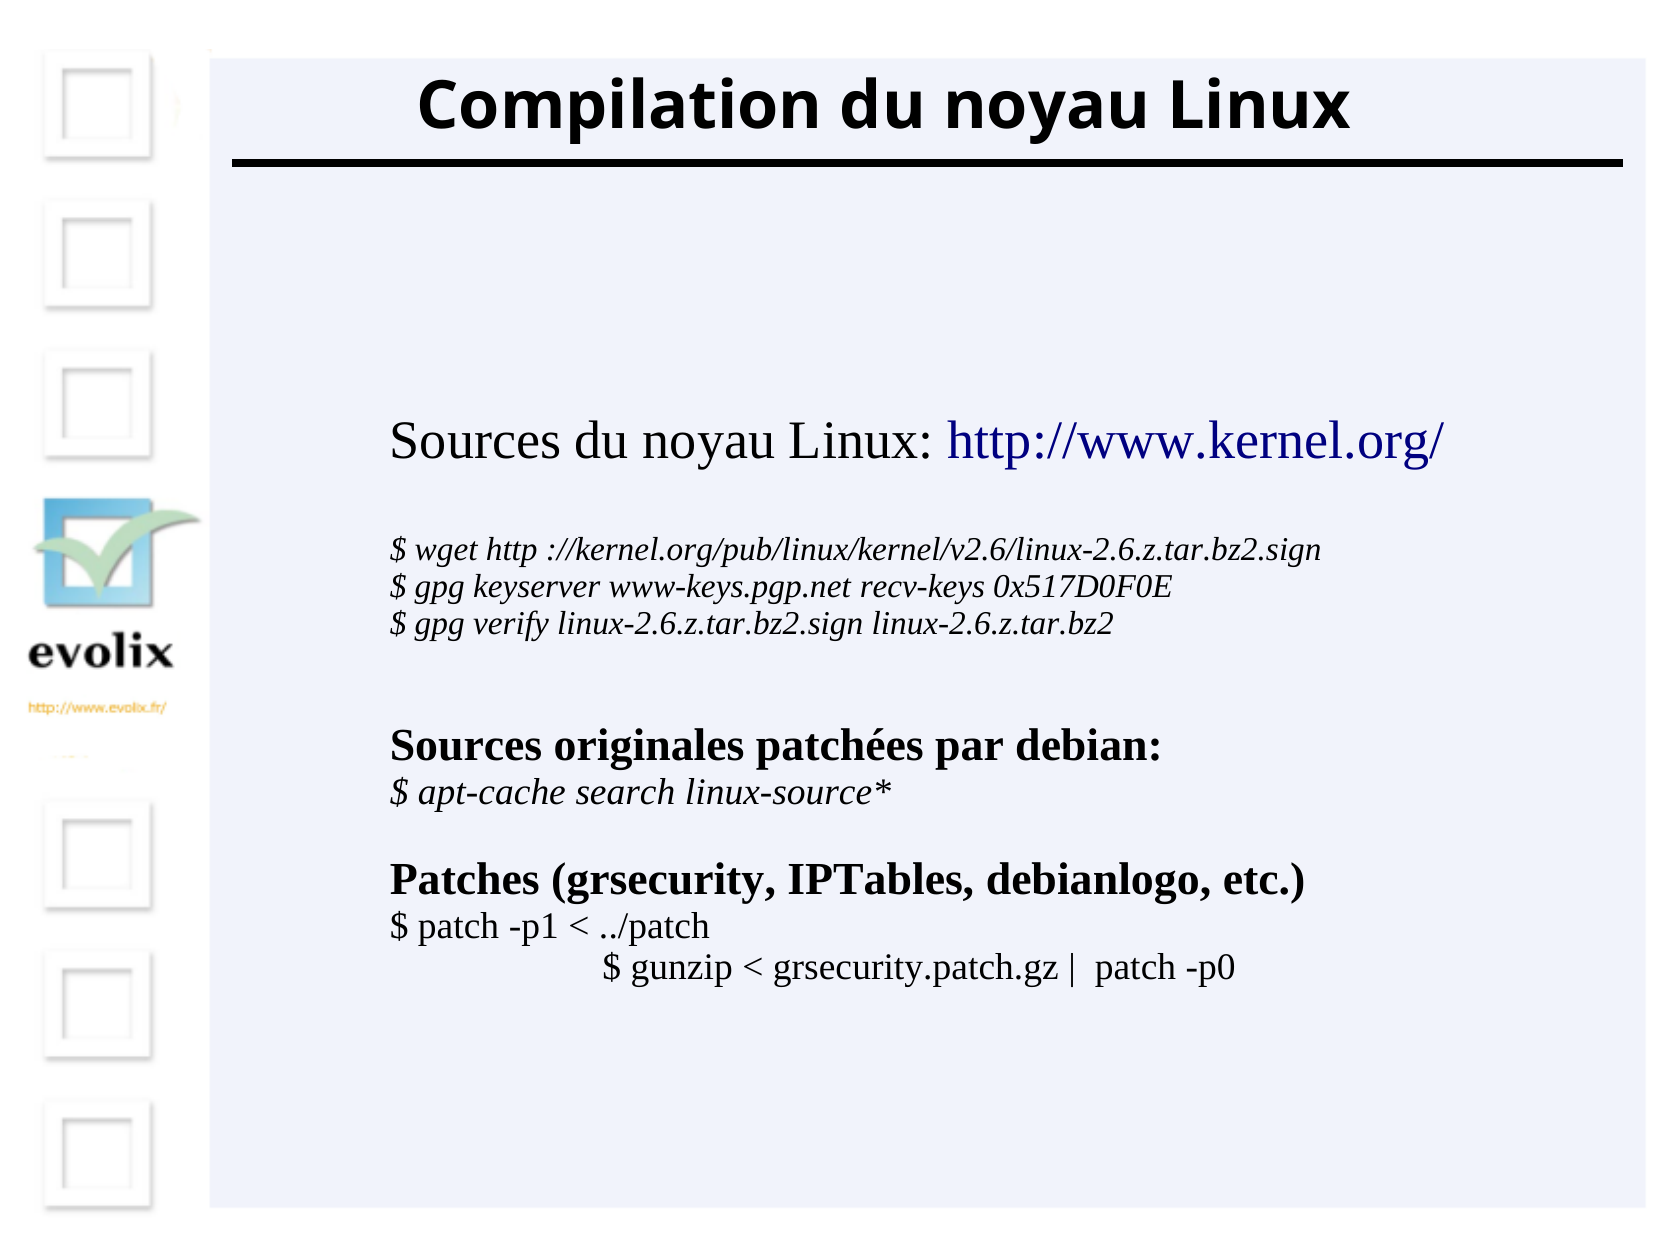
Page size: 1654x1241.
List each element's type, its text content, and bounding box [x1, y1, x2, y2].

subtitle Sources du noyau Linux: http://www.kernel.org/ $ wget http ://kernel.org/pub/linux/kernel/v2.6/linux-2.6.z.tar.bz2.sign $ gpg ­keyserver www-keys.pgp.net ­recv-keys 0x517D0F0E $ gpg ­verify linux-2.6.z.tar.bz2.sign linux-2.6.z.tar.bz2 Sources originales patchées par debian: $ apt-cache search linux-source* Patches (grsecurity, IPTables, debianlogo, etc.) $ patch -p1 < ../patch $ gunzip < grsecurity.patch.gz | patch -p0 [354, 214, 1447, 1241]
title Compilation du noyau Linux [337, 36, 1431, 169]
picture [0, 49, 1654, 1218]
